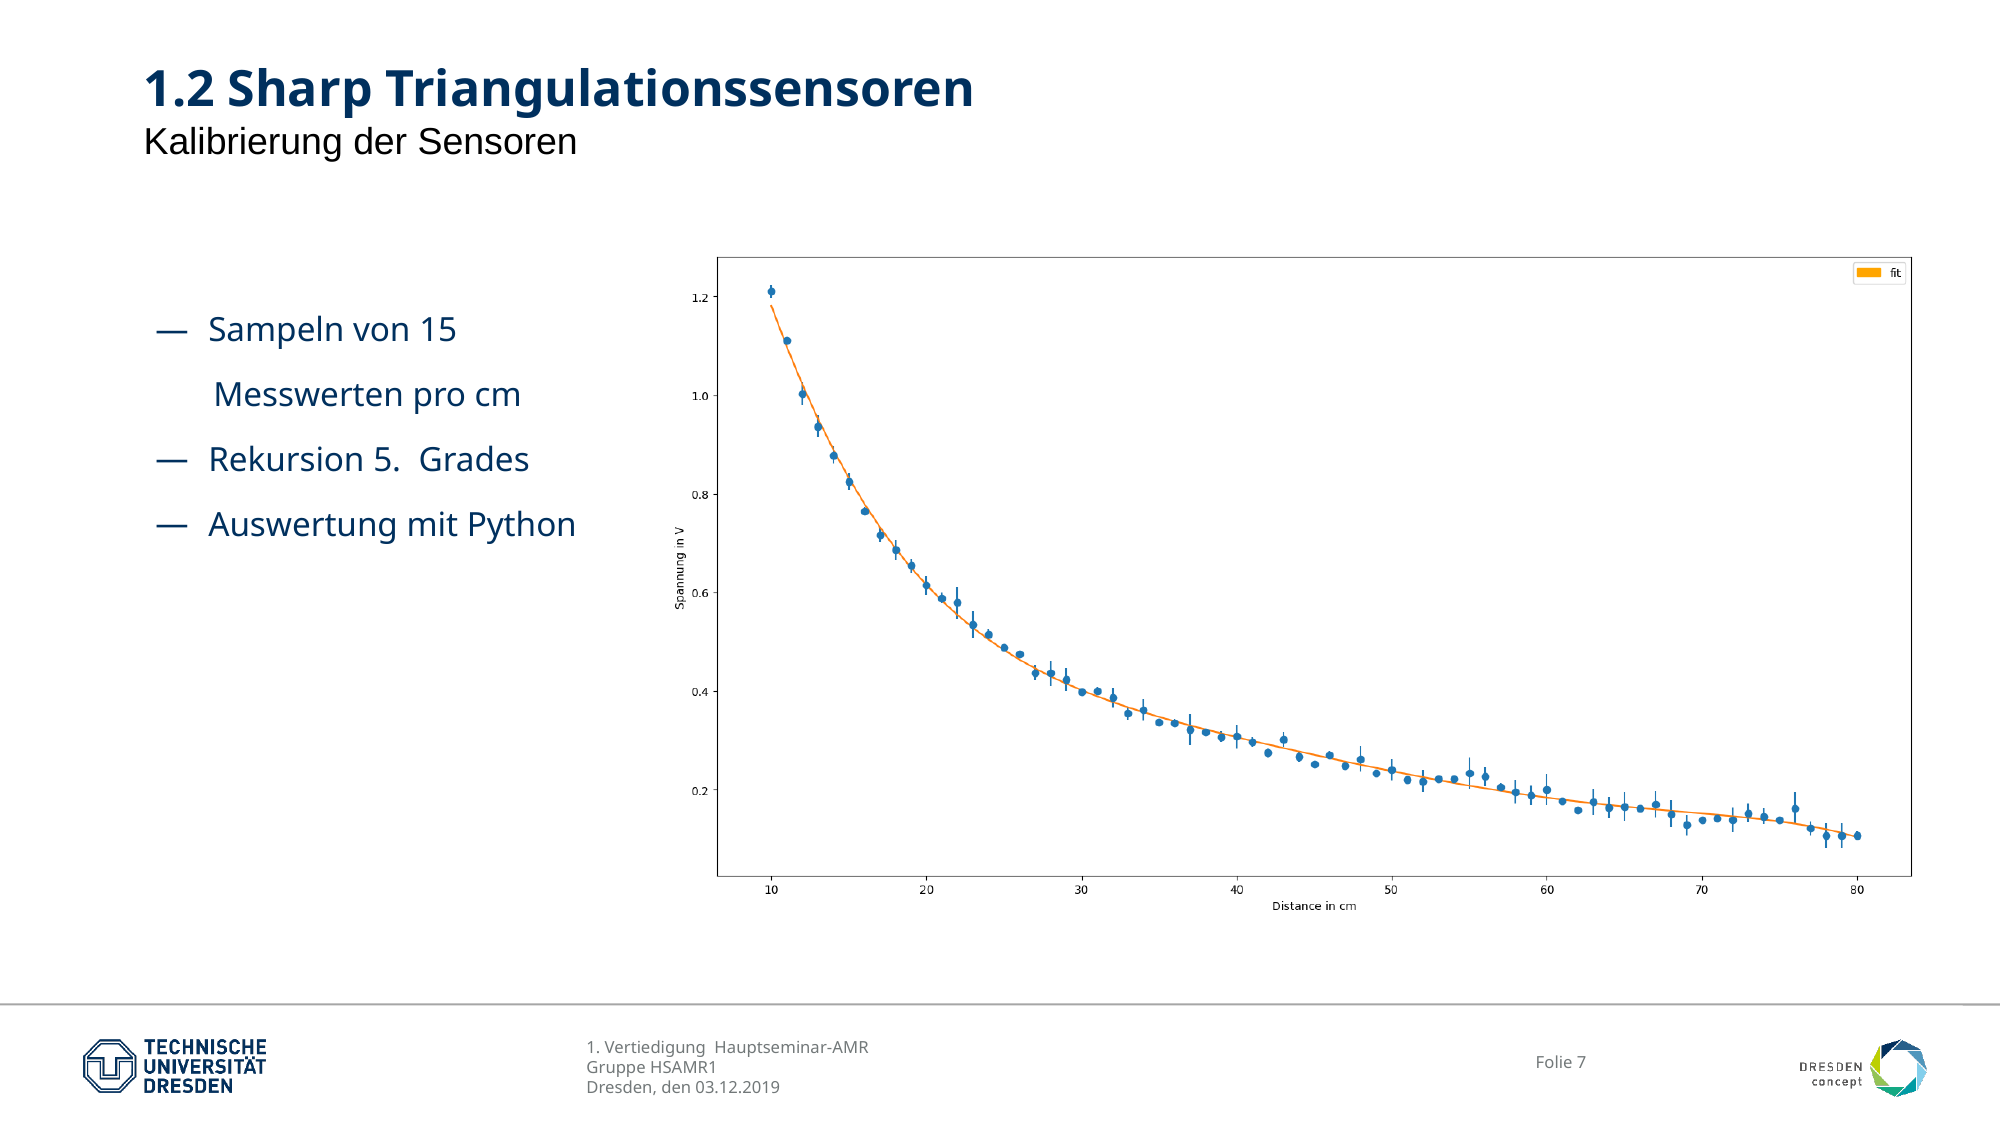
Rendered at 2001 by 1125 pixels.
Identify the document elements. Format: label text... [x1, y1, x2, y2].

picture [524, 161, 2000, 964]
picture [1800, 1039, 1927, 1097]
text_box Sampeln von 15 Messwerten pro cm Rekursion 5. Grades Auswertung mit Python [143, 243, 660, 957]
picture [83, 1039, 266, 1093]
text_box 1.2 Sharp Triangulationssensoren Kalibrierung der Sensoren [143, 56, 1880, 169]
